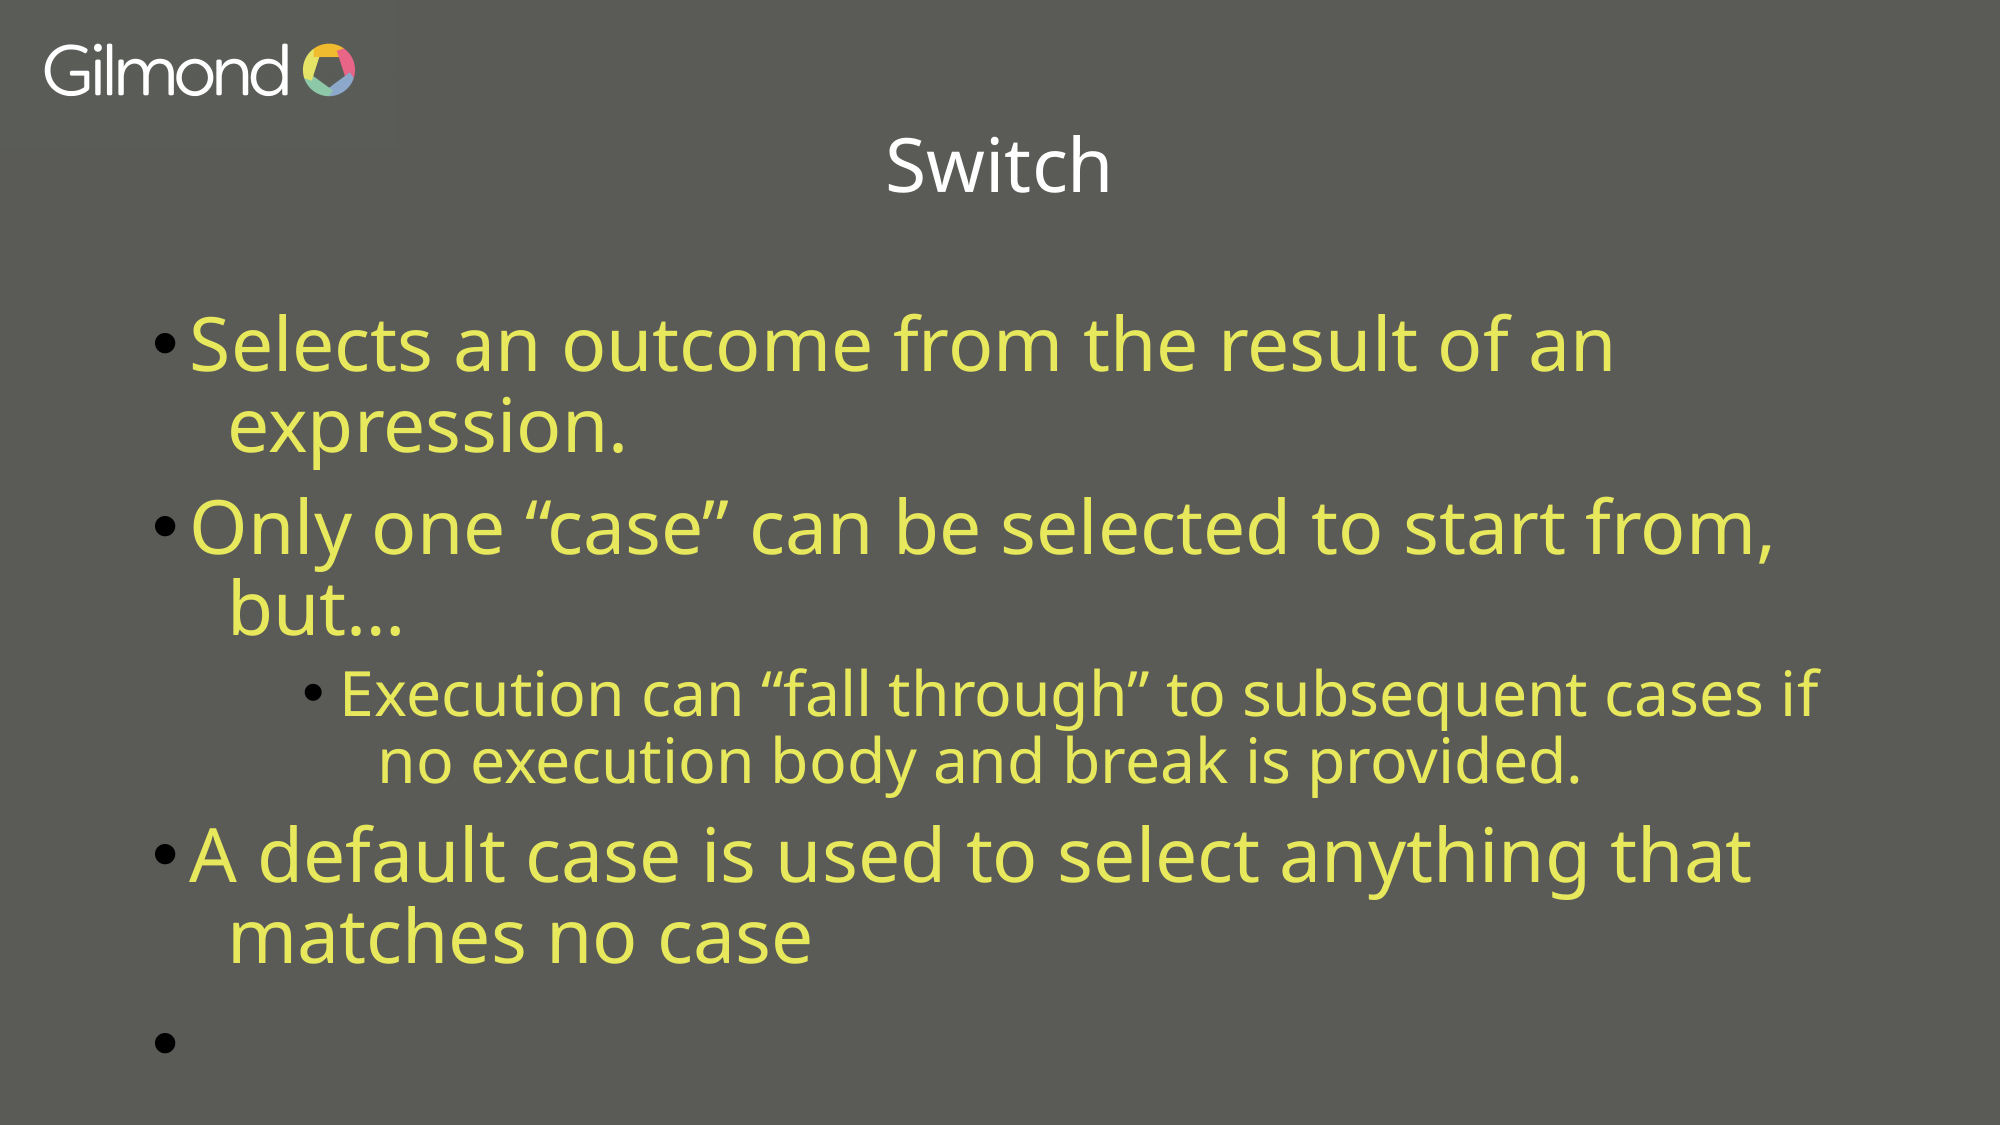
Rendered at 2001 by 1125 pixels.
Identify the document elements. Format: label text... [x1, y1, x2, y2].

title Switch [137, 59, 1863, 278]
picture [0, 0, 399, 149]
list Selects an outcome from the result of an expression. Only one “case” can be selected to start from, but… Execution can “fall through” to subsequent cases if no execution body and break is provided. A default case is used to select anything that matches no case [137, 299, 1863, 1014]
